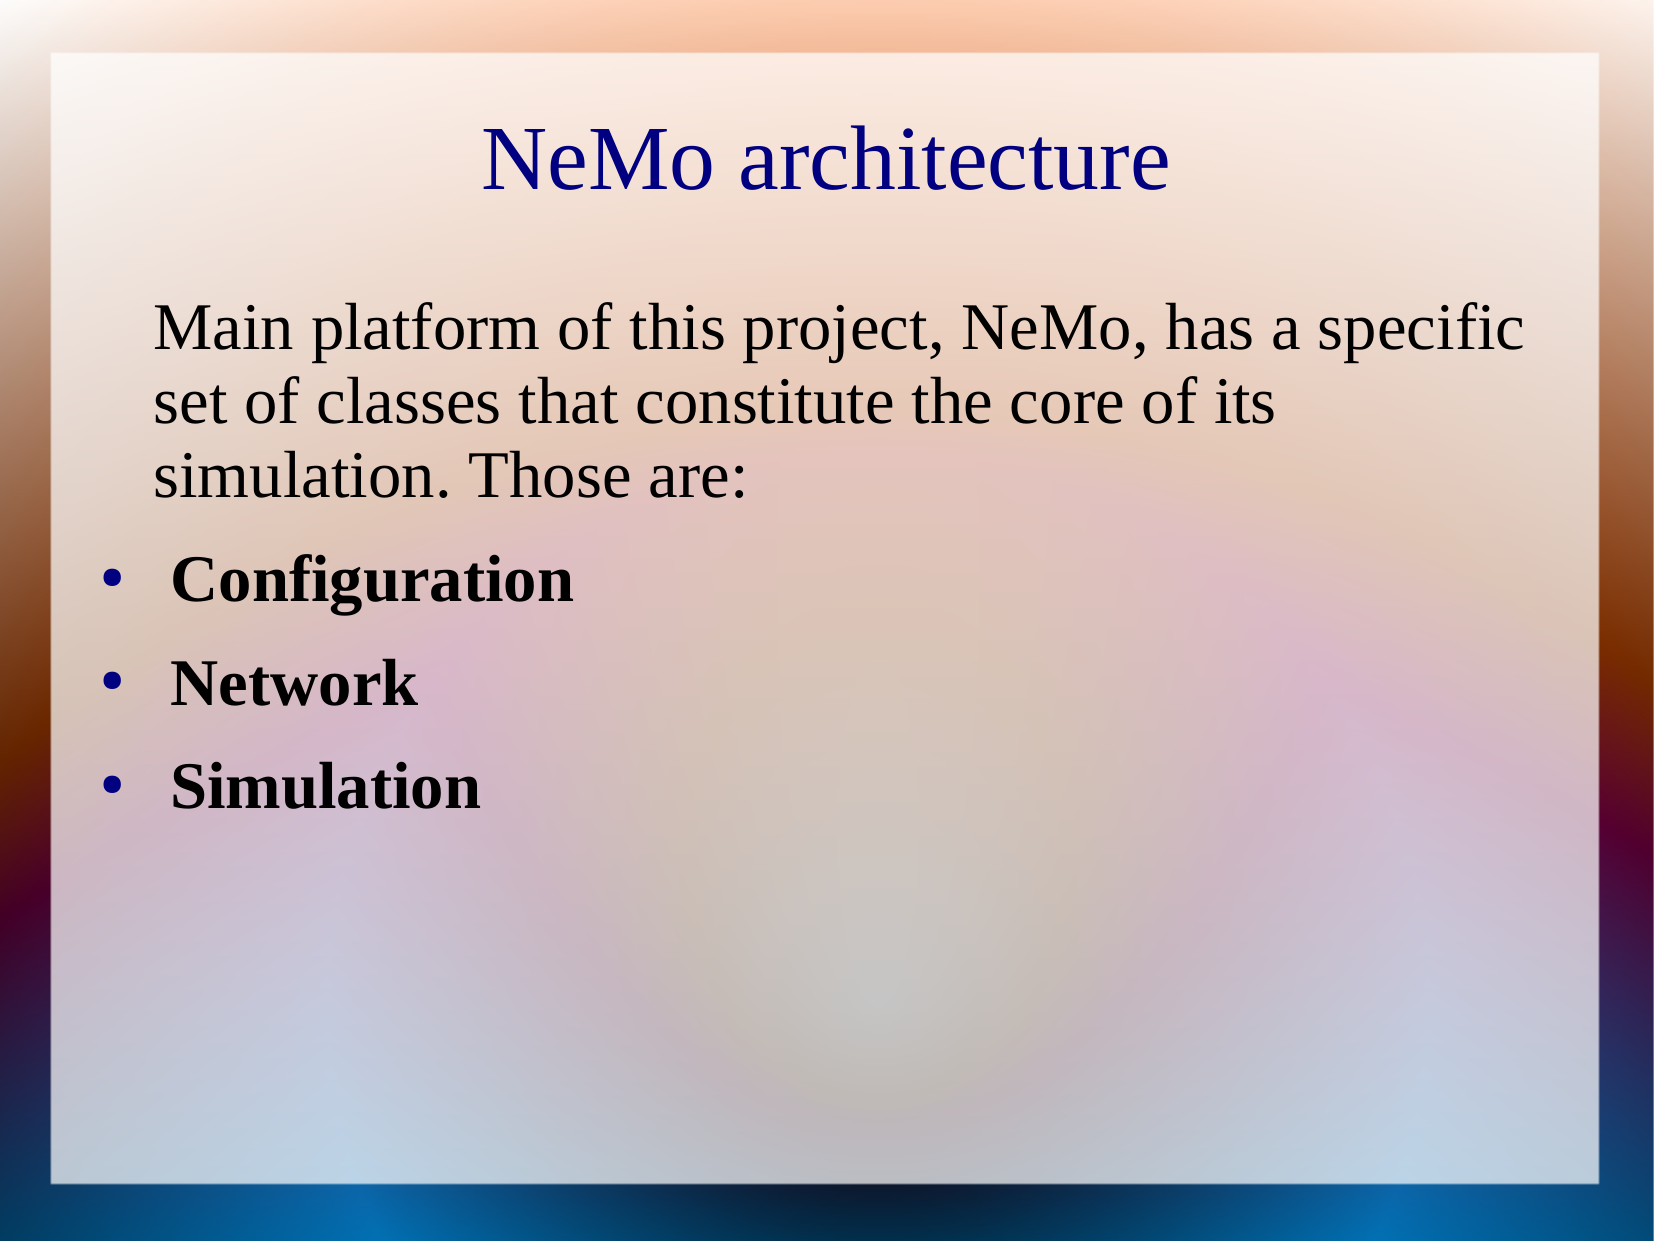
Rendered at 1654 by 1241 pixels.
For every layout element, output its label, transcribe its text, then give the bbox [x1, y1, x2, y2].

list Main platform of this project, NeMo, has a specific set of classes that constitute the core of its simulation. Those are: Configuration Network Simulation [82, 290, 1571, 1010]
picture [0, 0, 1654, 1241]
title NeMo architecture [82, 55, 1571, 263]
